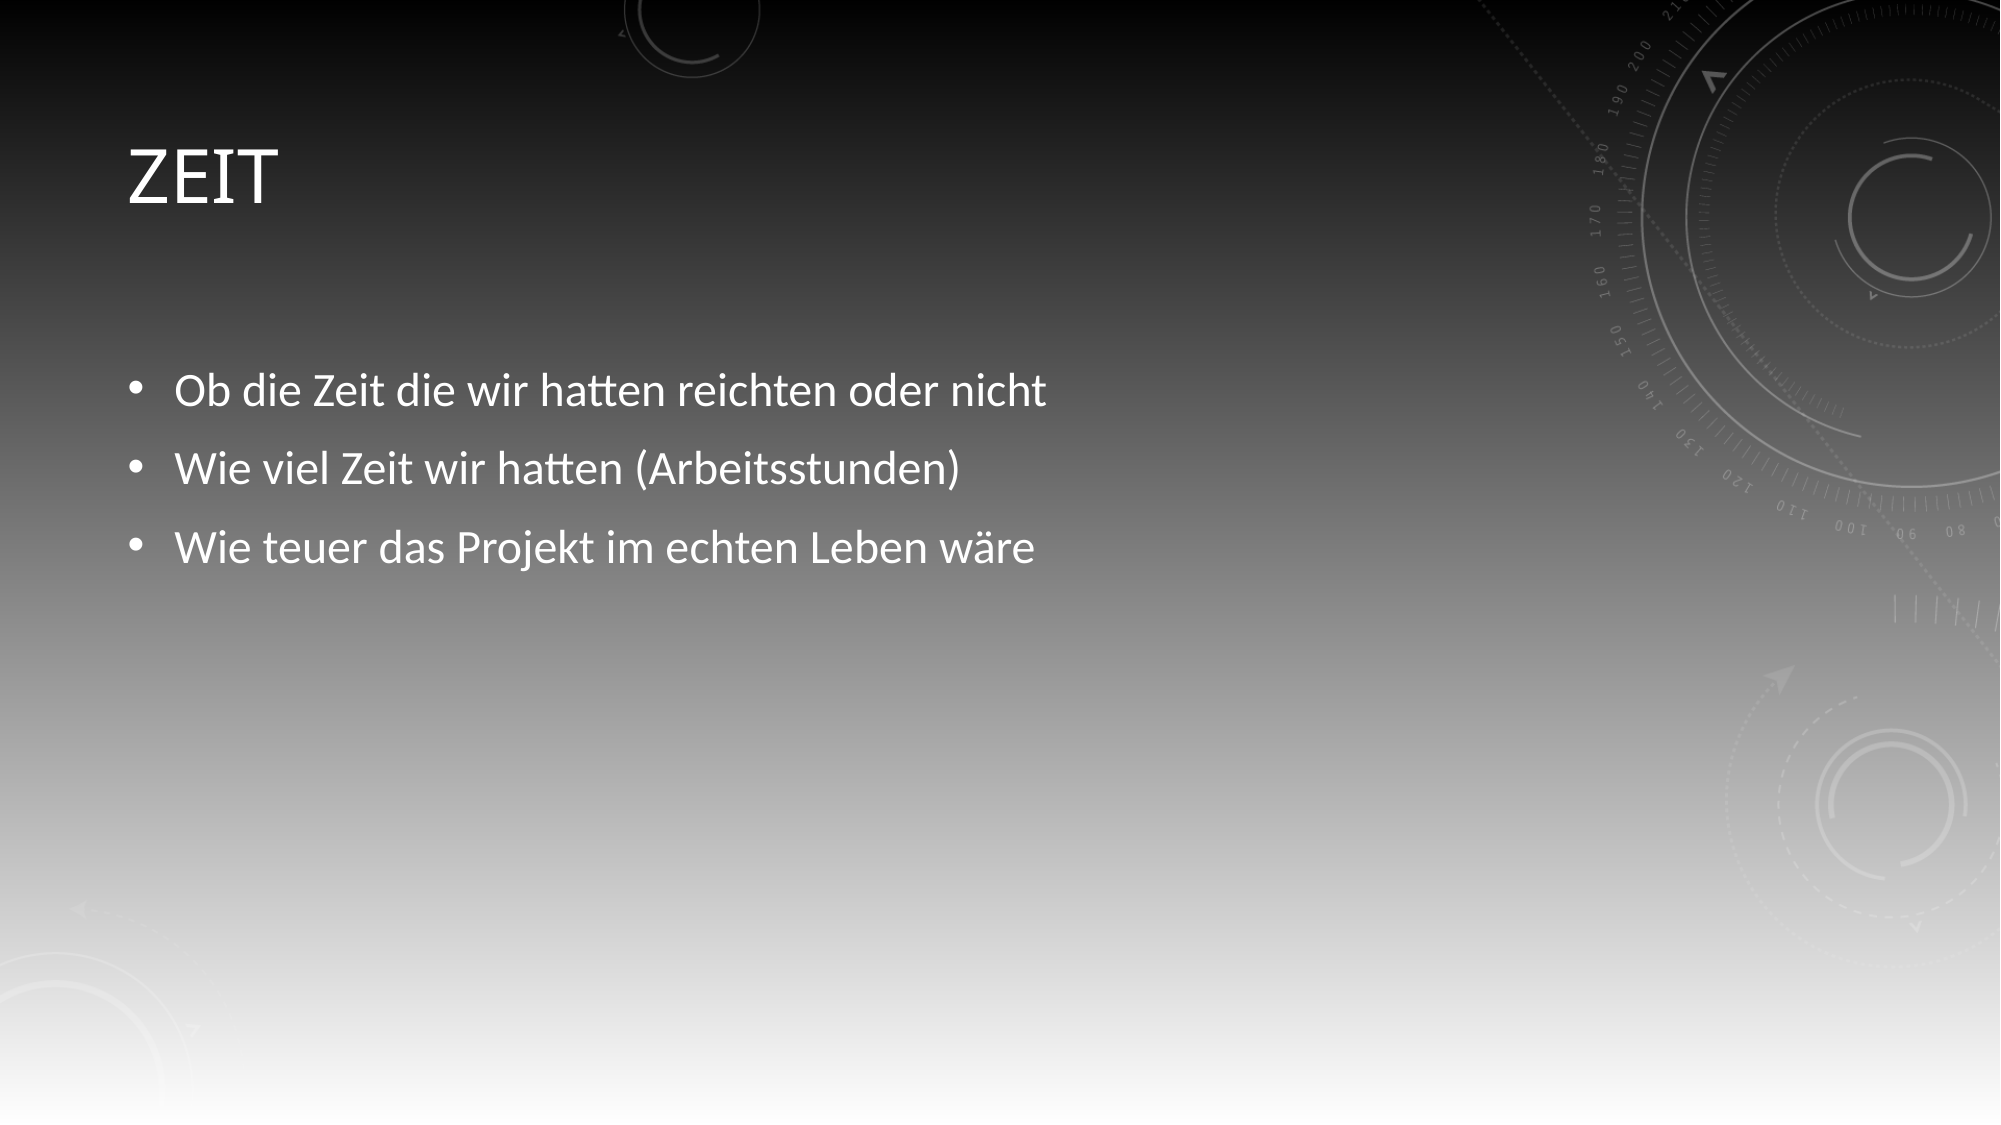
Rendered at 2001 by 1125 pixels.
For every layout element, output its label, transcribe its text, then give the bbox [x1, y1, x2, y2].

title Zeit [112, 99, 1775, 339]
picture [0, 0, 2000, 1125]
list Ob die Zeit die wir hatten reichten oder nicht Wie viel Zeit wir hatten (Arbeitsstunden) Wie teuer das Projekt im echten Leben wäre [112, 350, 1775, 950]
